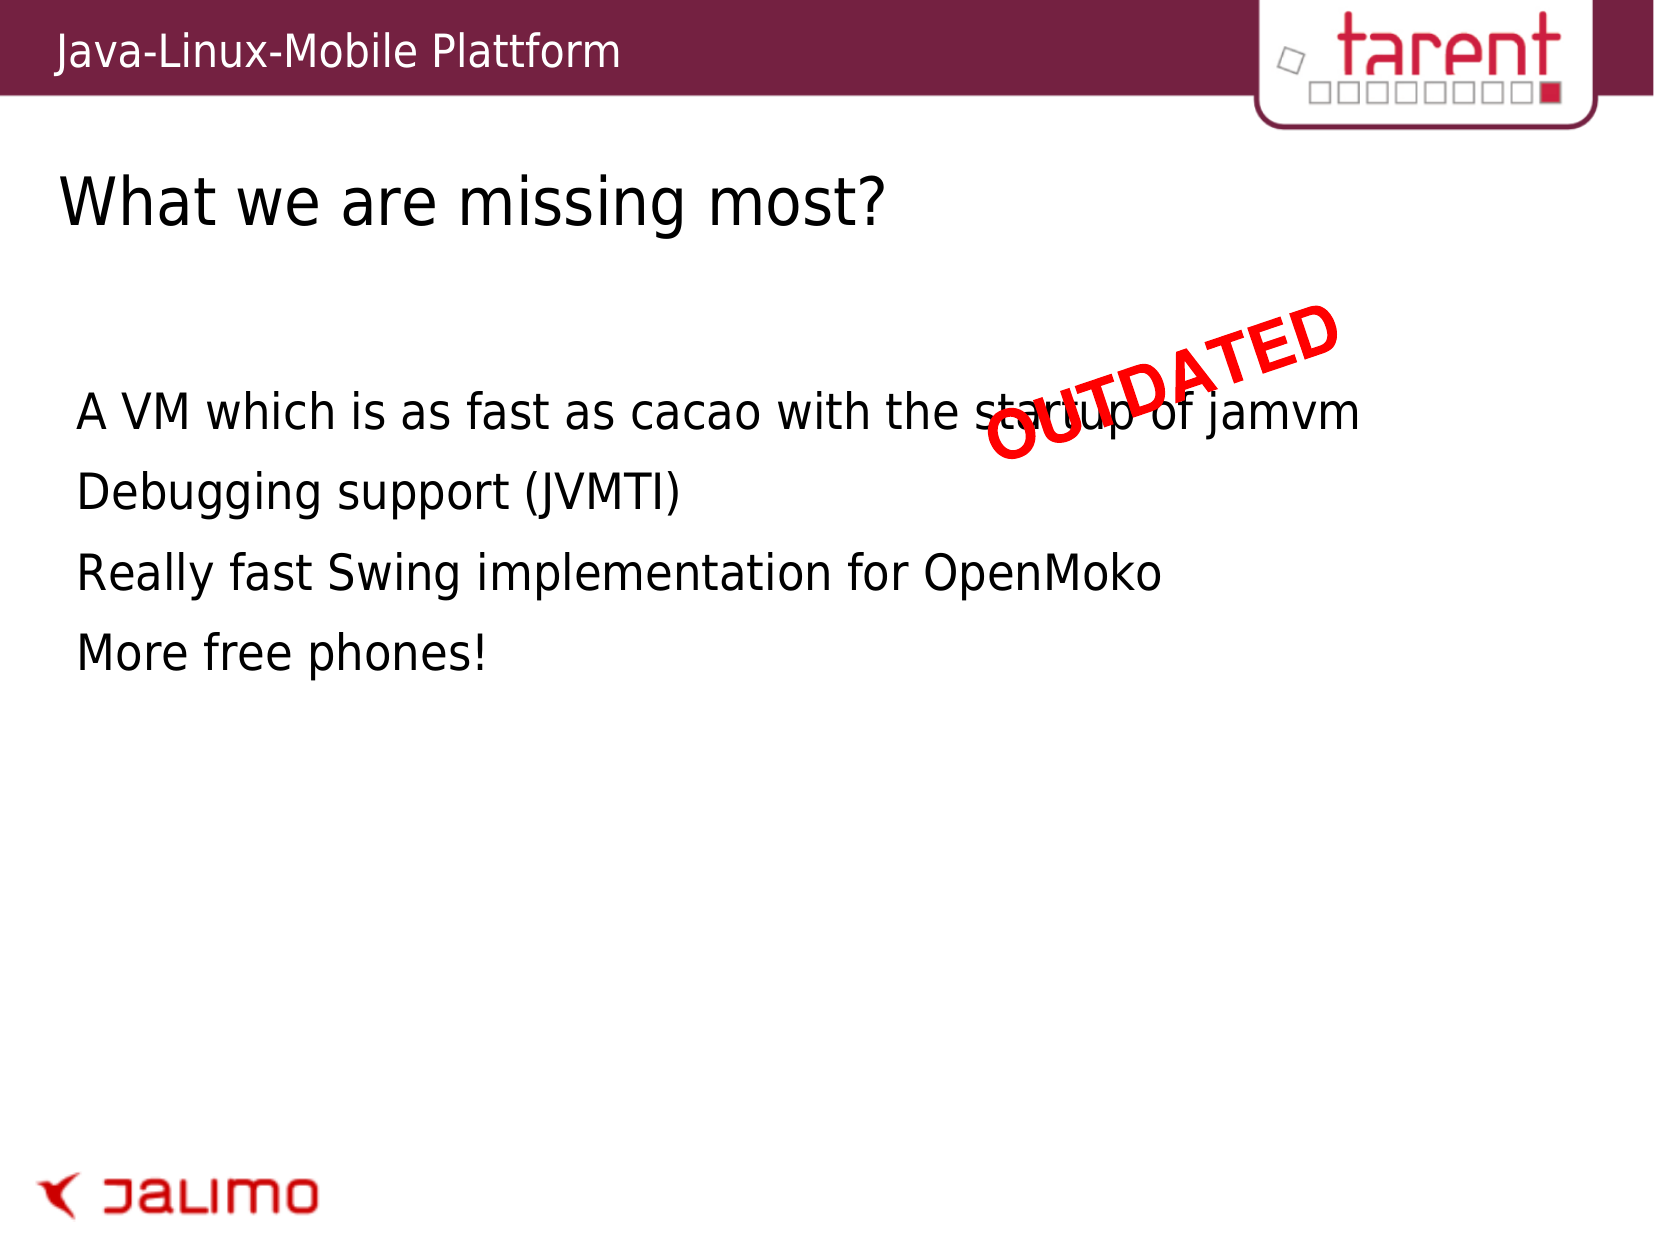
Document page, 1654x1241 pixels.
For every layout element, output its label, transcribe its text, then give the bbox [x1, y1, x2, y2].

text_box [1175, 348, 1219, 404]
picture [32, 1171, 324, 1222]
text_box [1033, 387, 1082, 443]
text_box [1117, 363, 1166, 418]
text_box [1289, 305, 1338, 360]
title What we are missing most? [59, 162, 1625, 241]
text_box [1204, 329, 1245, 384]
picture [0, 0, 1654, 146]
text_box [987, 407, 1036, 460]
list A VM which is as fast as cacao with the startup of jamvm Debugging support (JVMTI) Really fast Swing implementation for OpenMoko More free phones! [59, 382, 1571, 1109]
text_box [1247, 316, 1298, 374]
text_box [1074, 373, 1115, 428]
